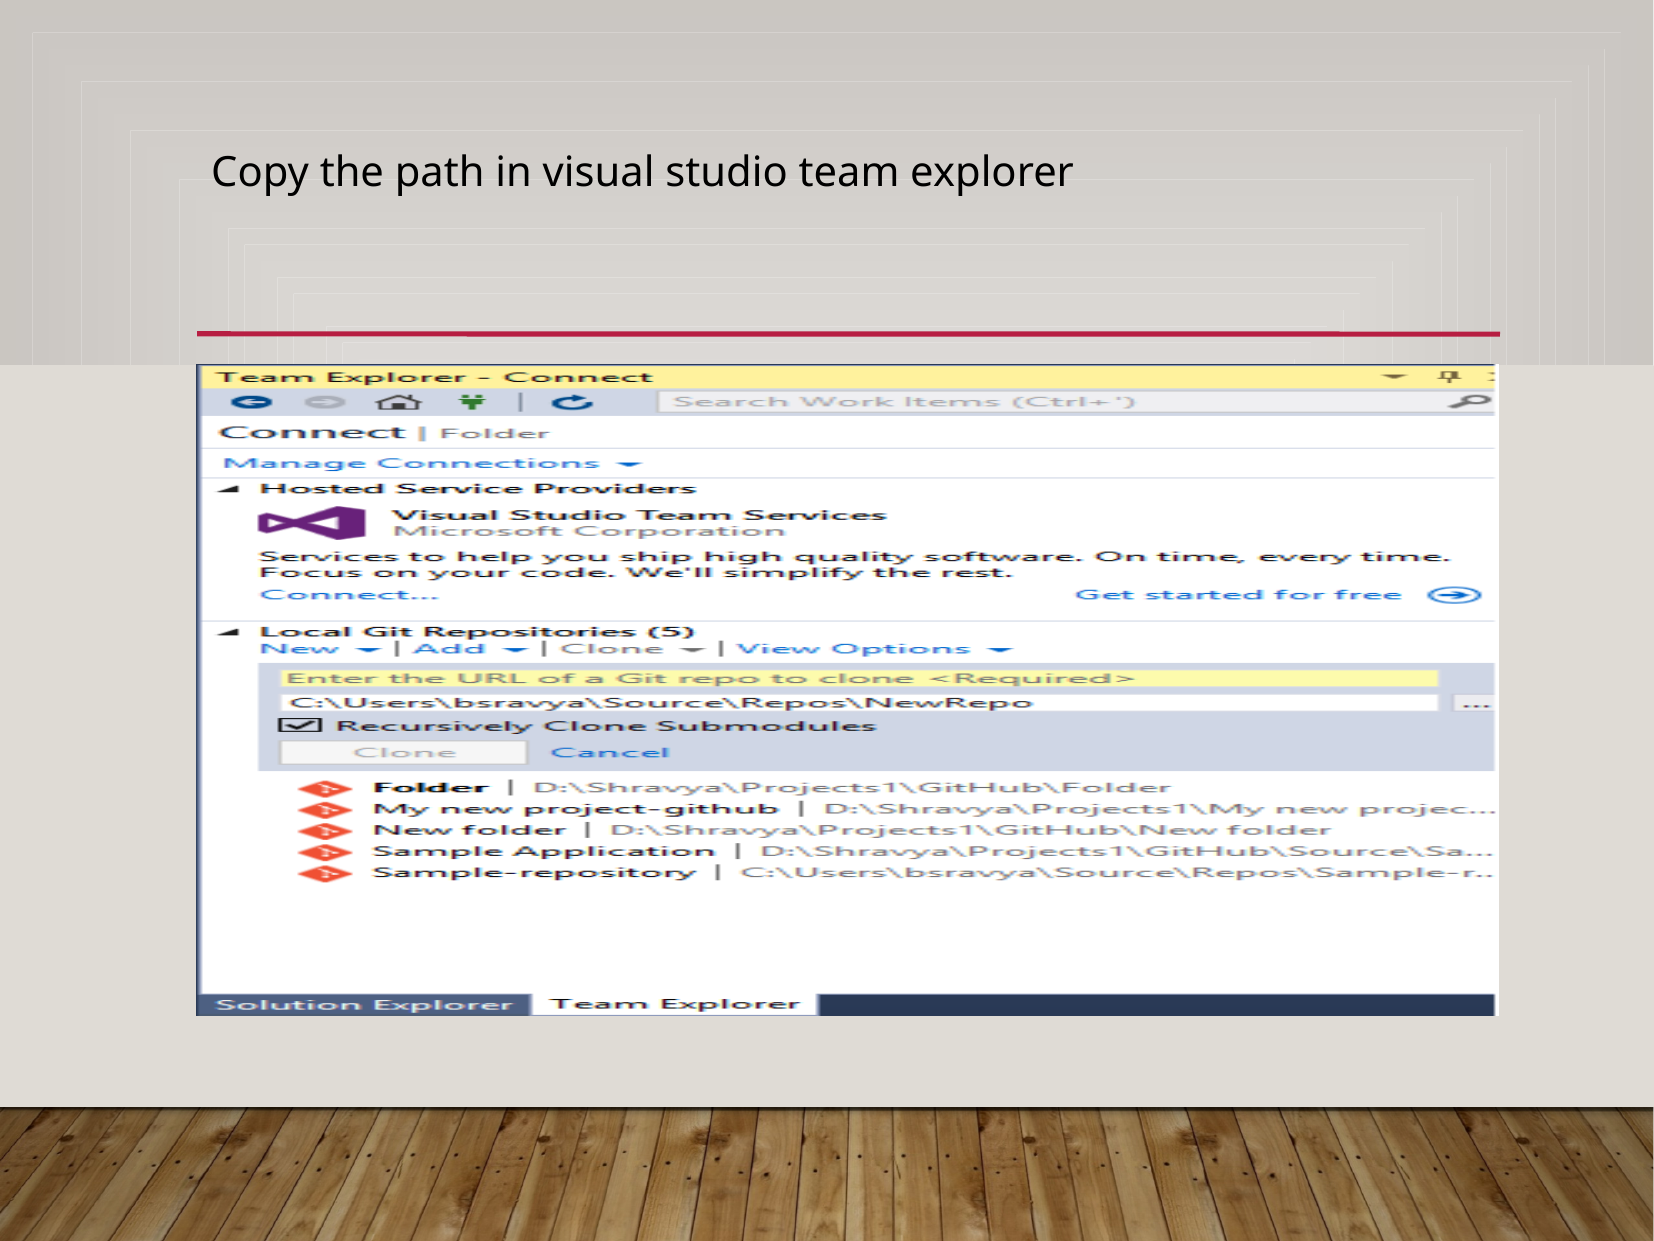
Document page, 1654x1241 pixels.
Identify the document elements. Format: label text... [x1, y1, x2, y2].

picture [196, 364, 1499, 1016]
title Copy the path in visual studio team explorer [196, 145, 1499, 335]
picture [0, 1107, 1654, 1241]
